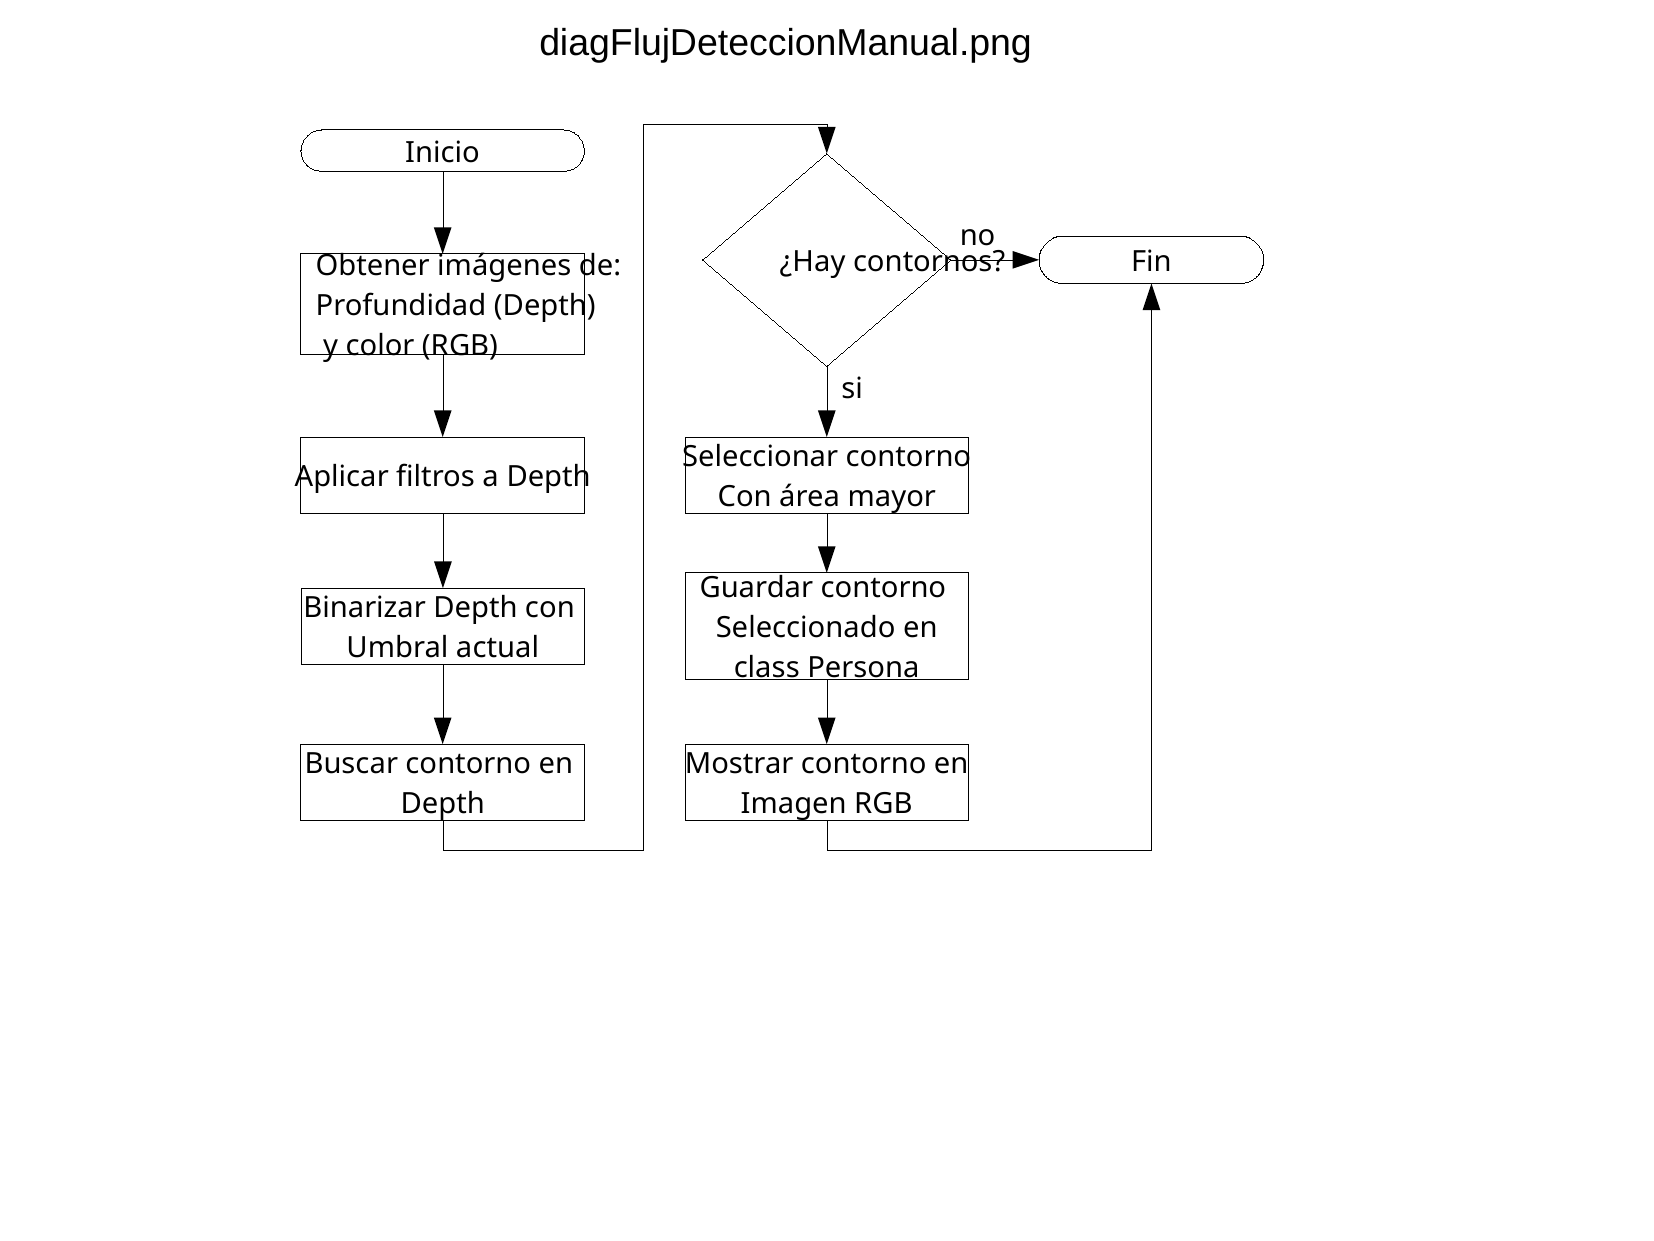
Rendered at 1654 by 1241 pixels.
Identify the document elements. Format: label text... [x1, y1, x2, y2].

text_box Binarizar Depth con Umbral actual [301, 588, 585, 665]
text_box Buscar contorno en Depth [300, 744, 585, 821]
text_box no [944, 206, 1016, 290]
text_box diagFlujDeteccionManual.png [524, 14, 1047, 71]
text_box Seleccionar contorno Con área mayor [685, 437, 969, 514]
text_box Fin [1039, 236, 1264, 284]
text_box Aplicar filtros a Depth [300, 437, 585, 514]
text_box ¿Hay contornos? [702, 153, 944, 366]
text_box Guardar contorno Seleccionado en class Persona [685, 572, 969, 680]
text_box Mostrar contorno en Imagen RGB [685, 744, 969, 821]
text_box Obtener imágenes de: Profundidad (Depth) y color (RGB) [300, 253, 585, 355]
text_box Inicio [300, 129, 585, 172]
text_box si [826, 360, 884, 410]
